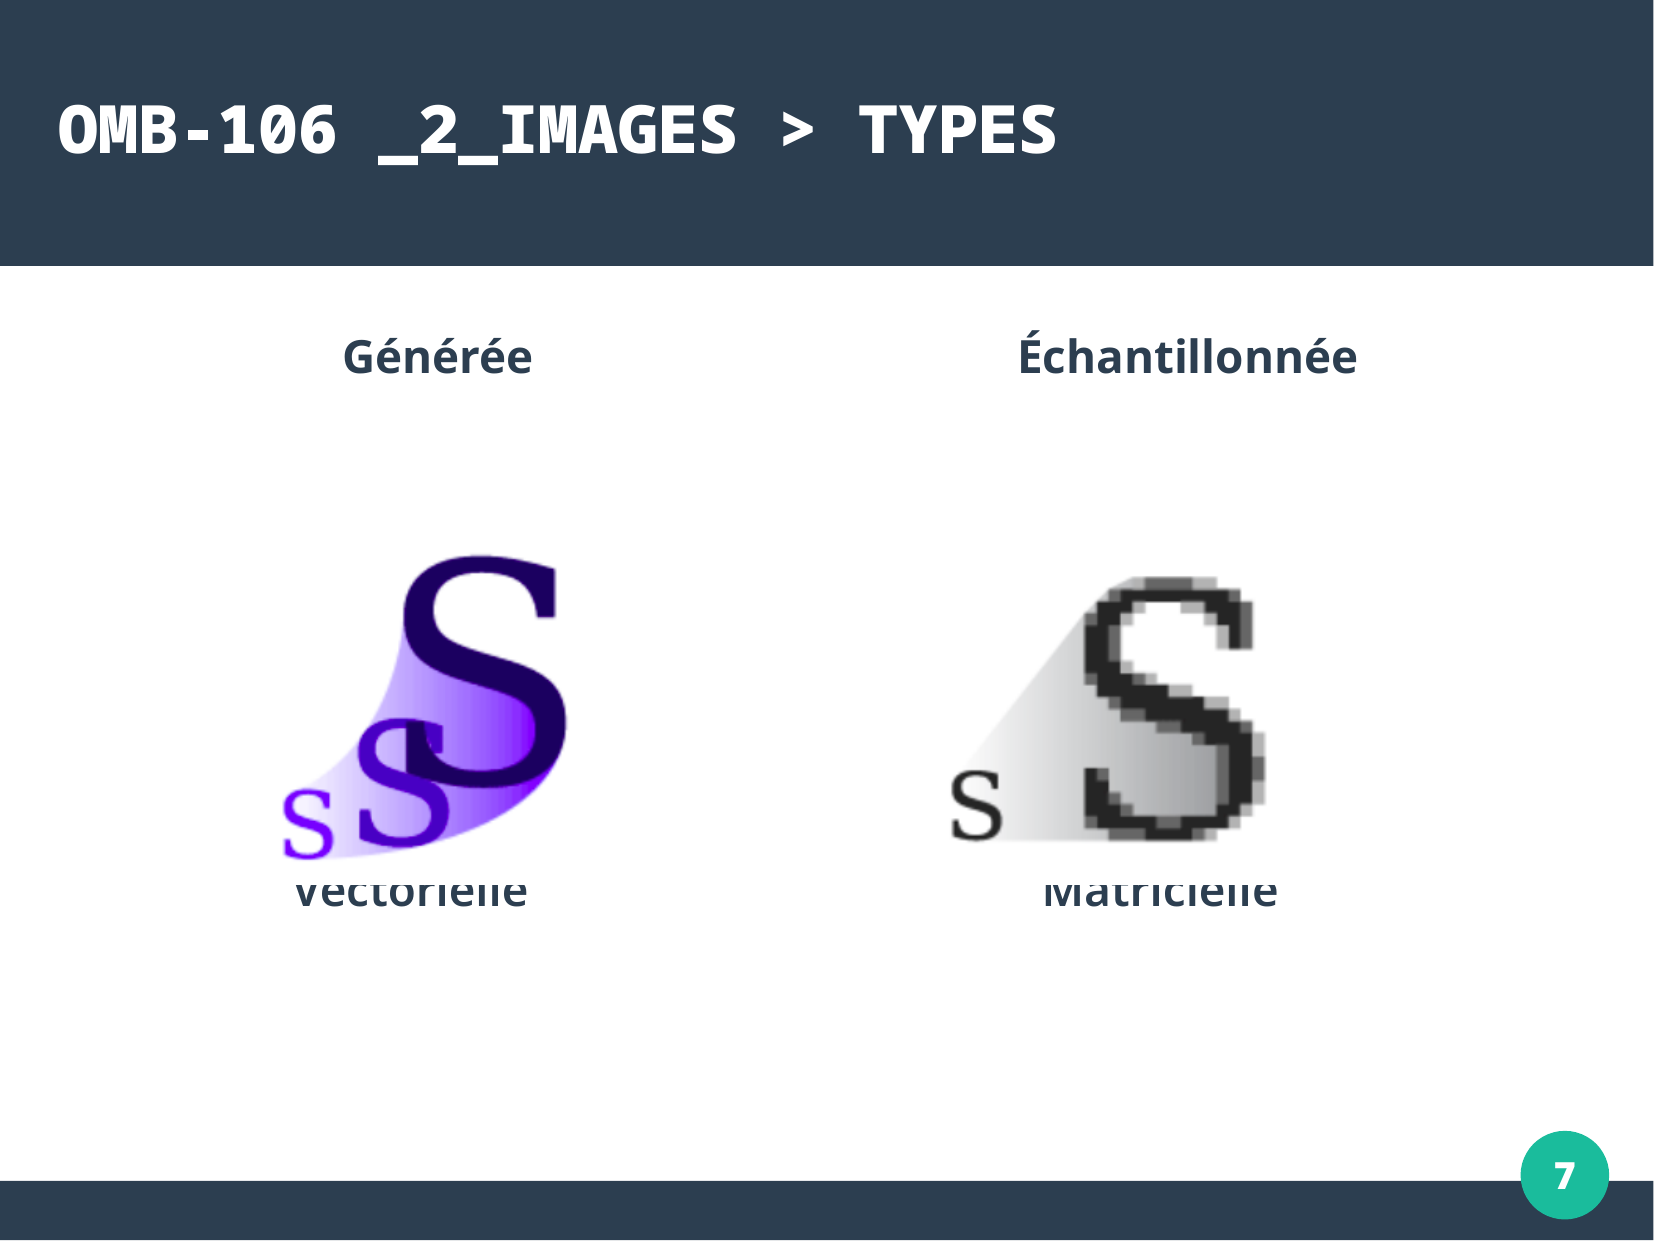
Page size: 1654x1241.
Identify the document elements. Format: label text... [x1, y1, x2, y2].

picture [929, 540, 1275, 885]
title OMB-106 _2_IMAGES > TYPES [58, 49, 1595, 207]
picture [255, 540, 600, 885]
list Générée Échantillonnée Vectorielle Matricielle [58, 324, 1595, 1152]
